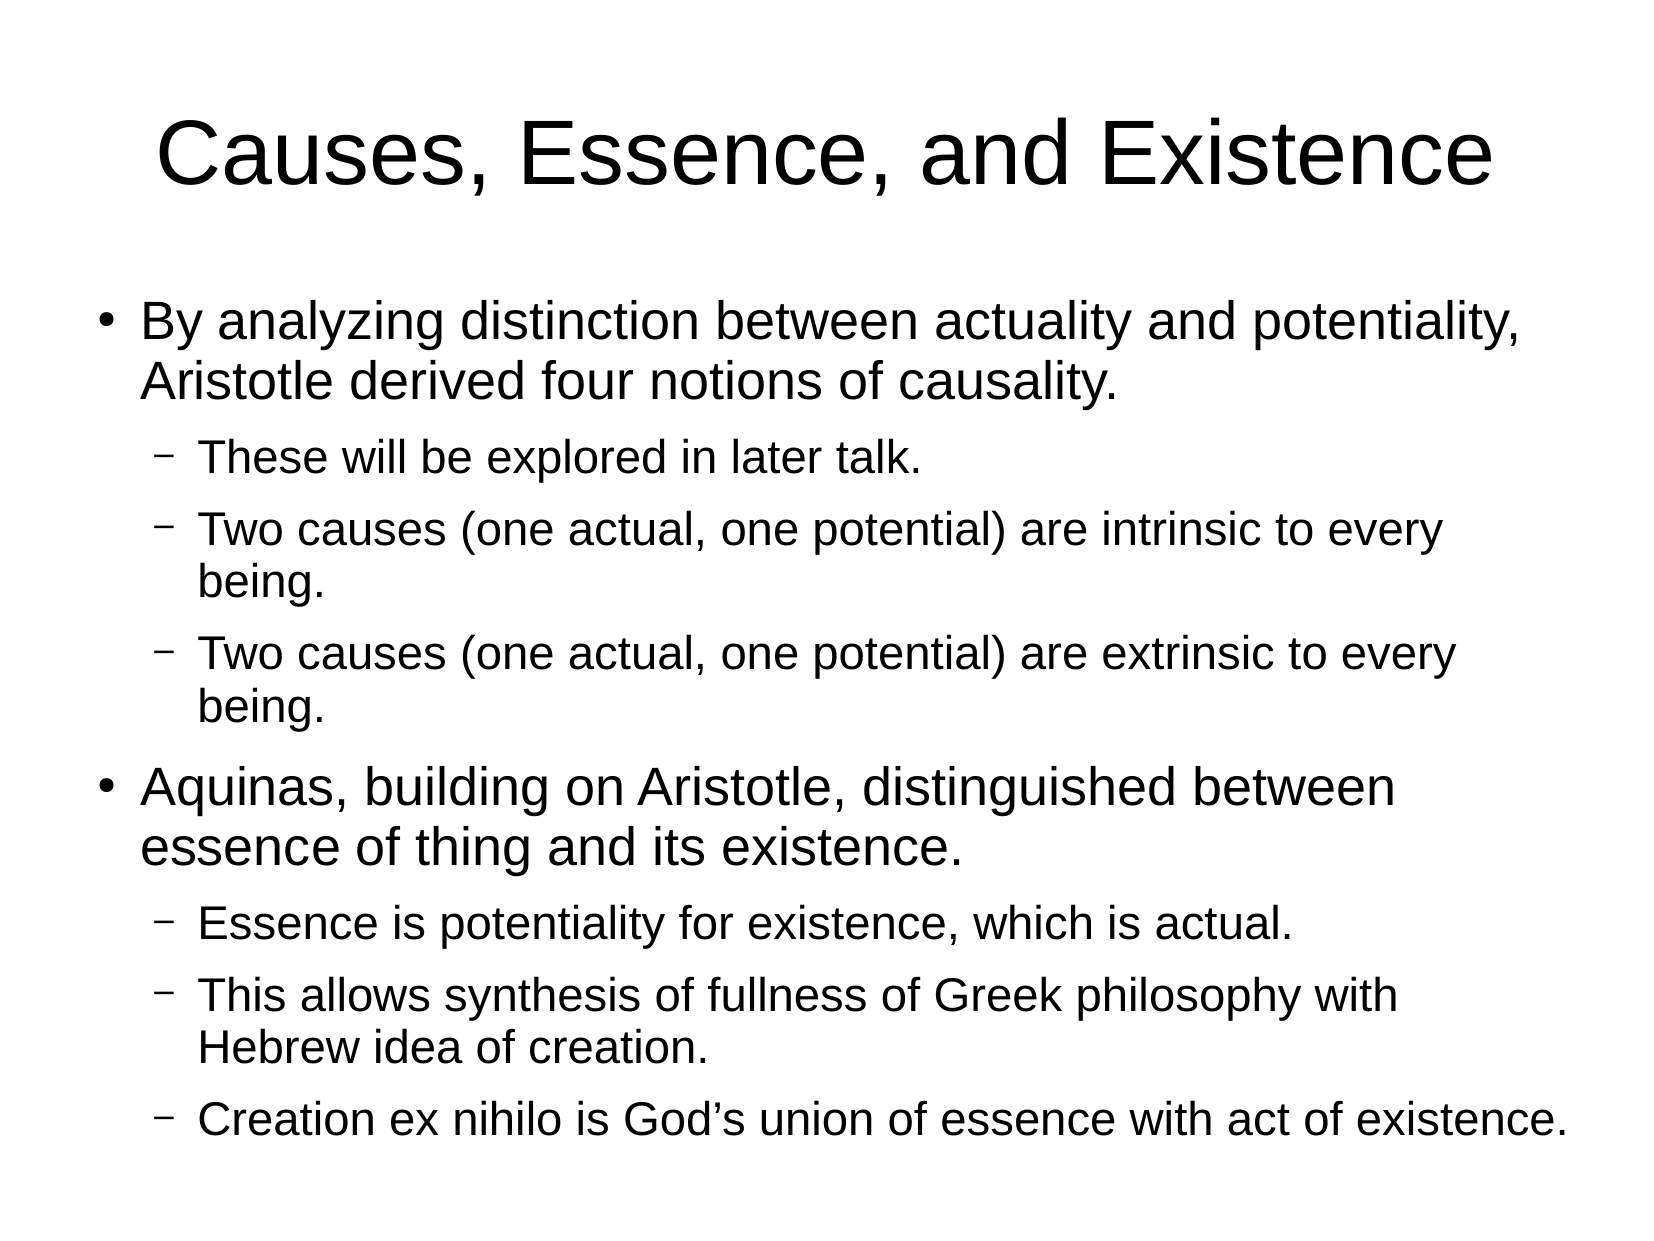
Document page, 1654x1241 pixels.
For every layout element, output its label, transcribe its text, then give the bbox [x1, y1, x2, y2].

title Causes, Essence, and Existence [82, 49, 1571, 257]
list By analyzing distinction between actuality and potentiality, Aristotle derived four notions of causality. These will be explored in later talk. Two causes (one actual, one potential) are intrinsic to every being. Two causes (one actual, one potential) are extrinsic to every being. Aquinas, building on Aristotle, distinguished between essence of thing and its existence. Essence is potentiality for existence, which is actual. This allows synthesis of fullness of Greek philosophy with Hebrew idea of creation. Creation ex nihilo is God’s union of essence with act of existence. [82, 290, 1571, 1156]
